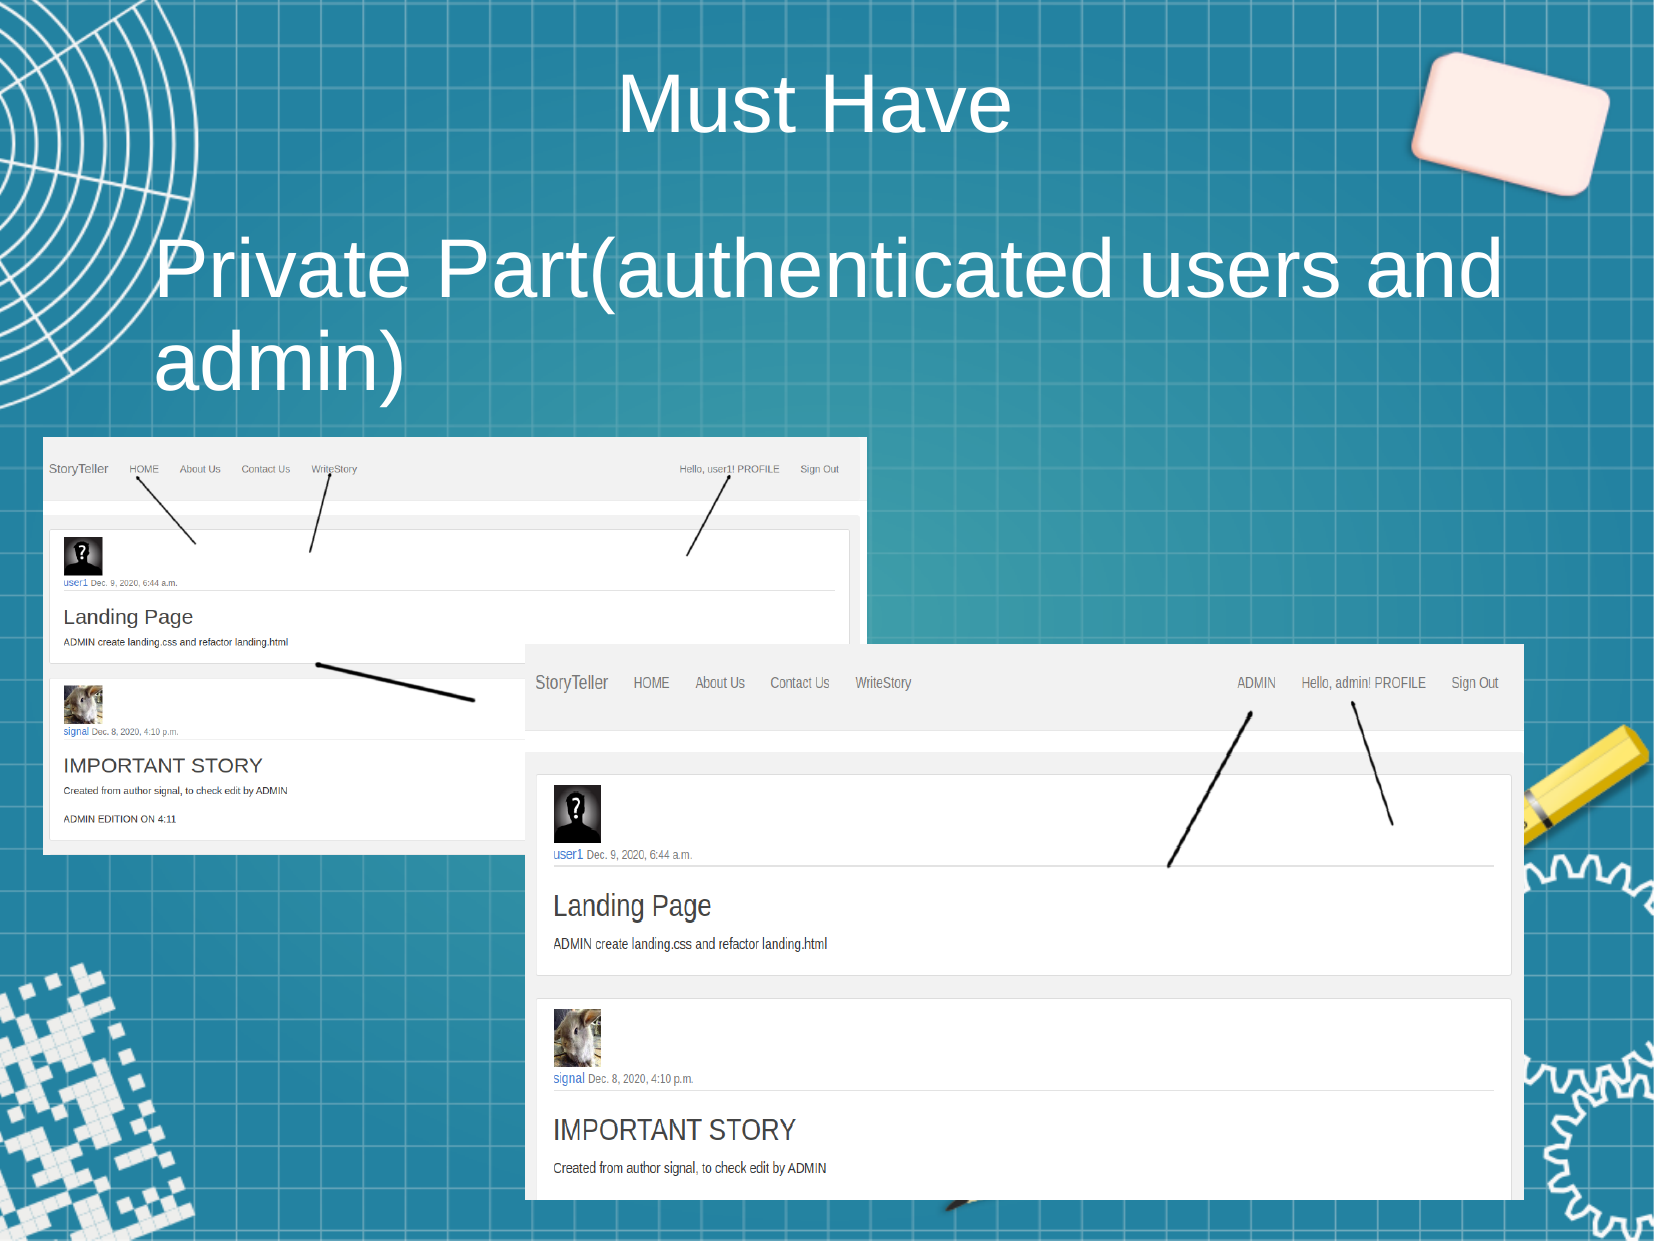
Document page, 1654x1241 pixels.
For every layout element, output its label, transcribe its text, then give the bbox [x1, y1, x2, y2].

picture [0, 0, 1654, 1241]
list Private Part(authenticated users and admin) [82, 222, 1571, 451]
title Must Have [70, 28, 1560, 181]
